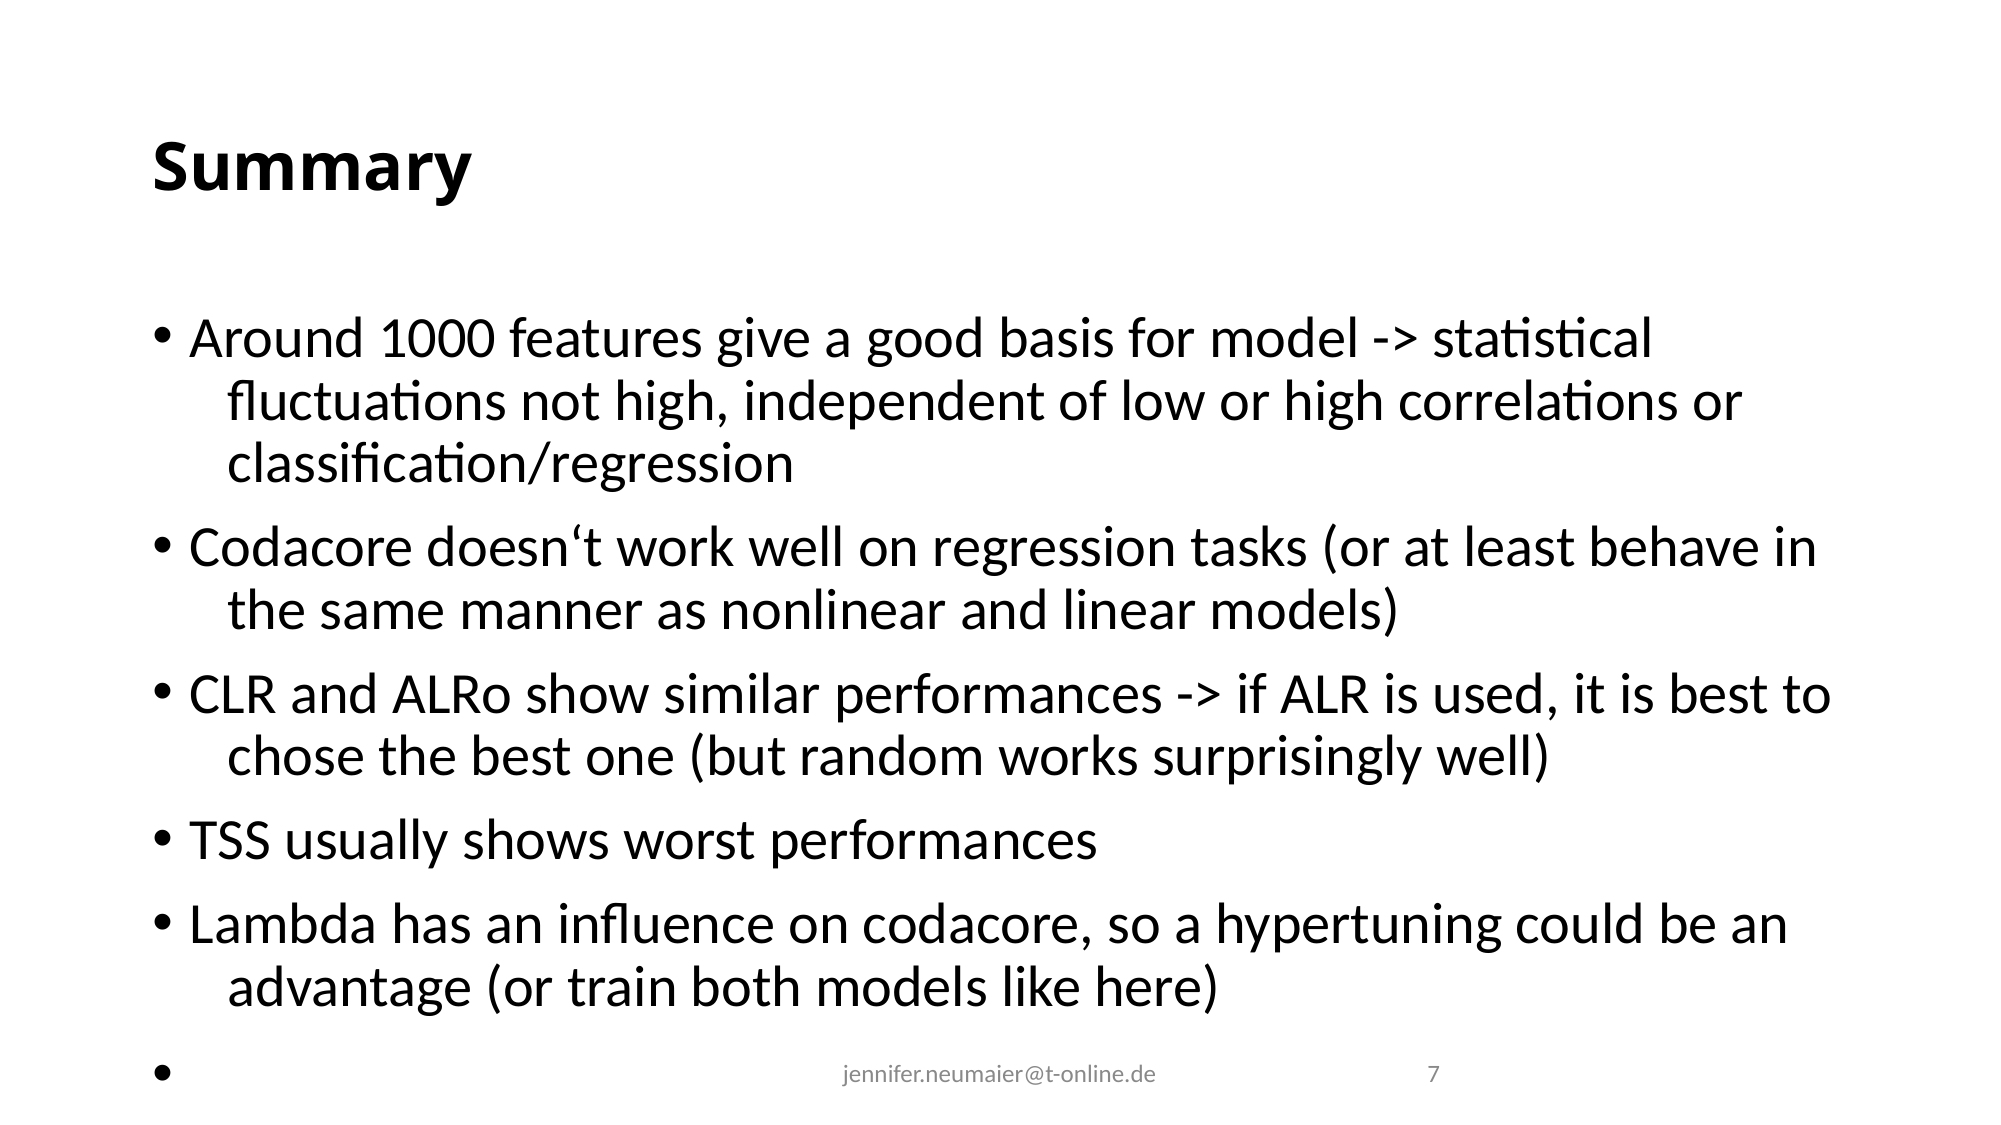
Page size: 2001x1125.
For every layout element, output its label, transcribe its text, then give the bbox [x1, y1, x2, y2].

text_box jennifer.neumaier@t-online.de [662, 1042, 1338, 1103]
list Around 1000 features give a good basis for model -> statistical fluctuations not high, independent of low or high correlations or classification/regression Codacore doesn‘t work well on regression tasks (or at least behave in the same manner as nonlinear and linear models) CLR and ALRo show similar performances -> if ALR is used, it is best to chose the best one (but random works surprisingly well) TSS usually shows worst performances Lambda has an influence on codacore, so a hypertuning could be an advantage (or train both models like here) [137, 299, 1863, 1066]
text_box [1412, 1042, 1863, 1103]
title Summary [137, 59, 1863, 278]
